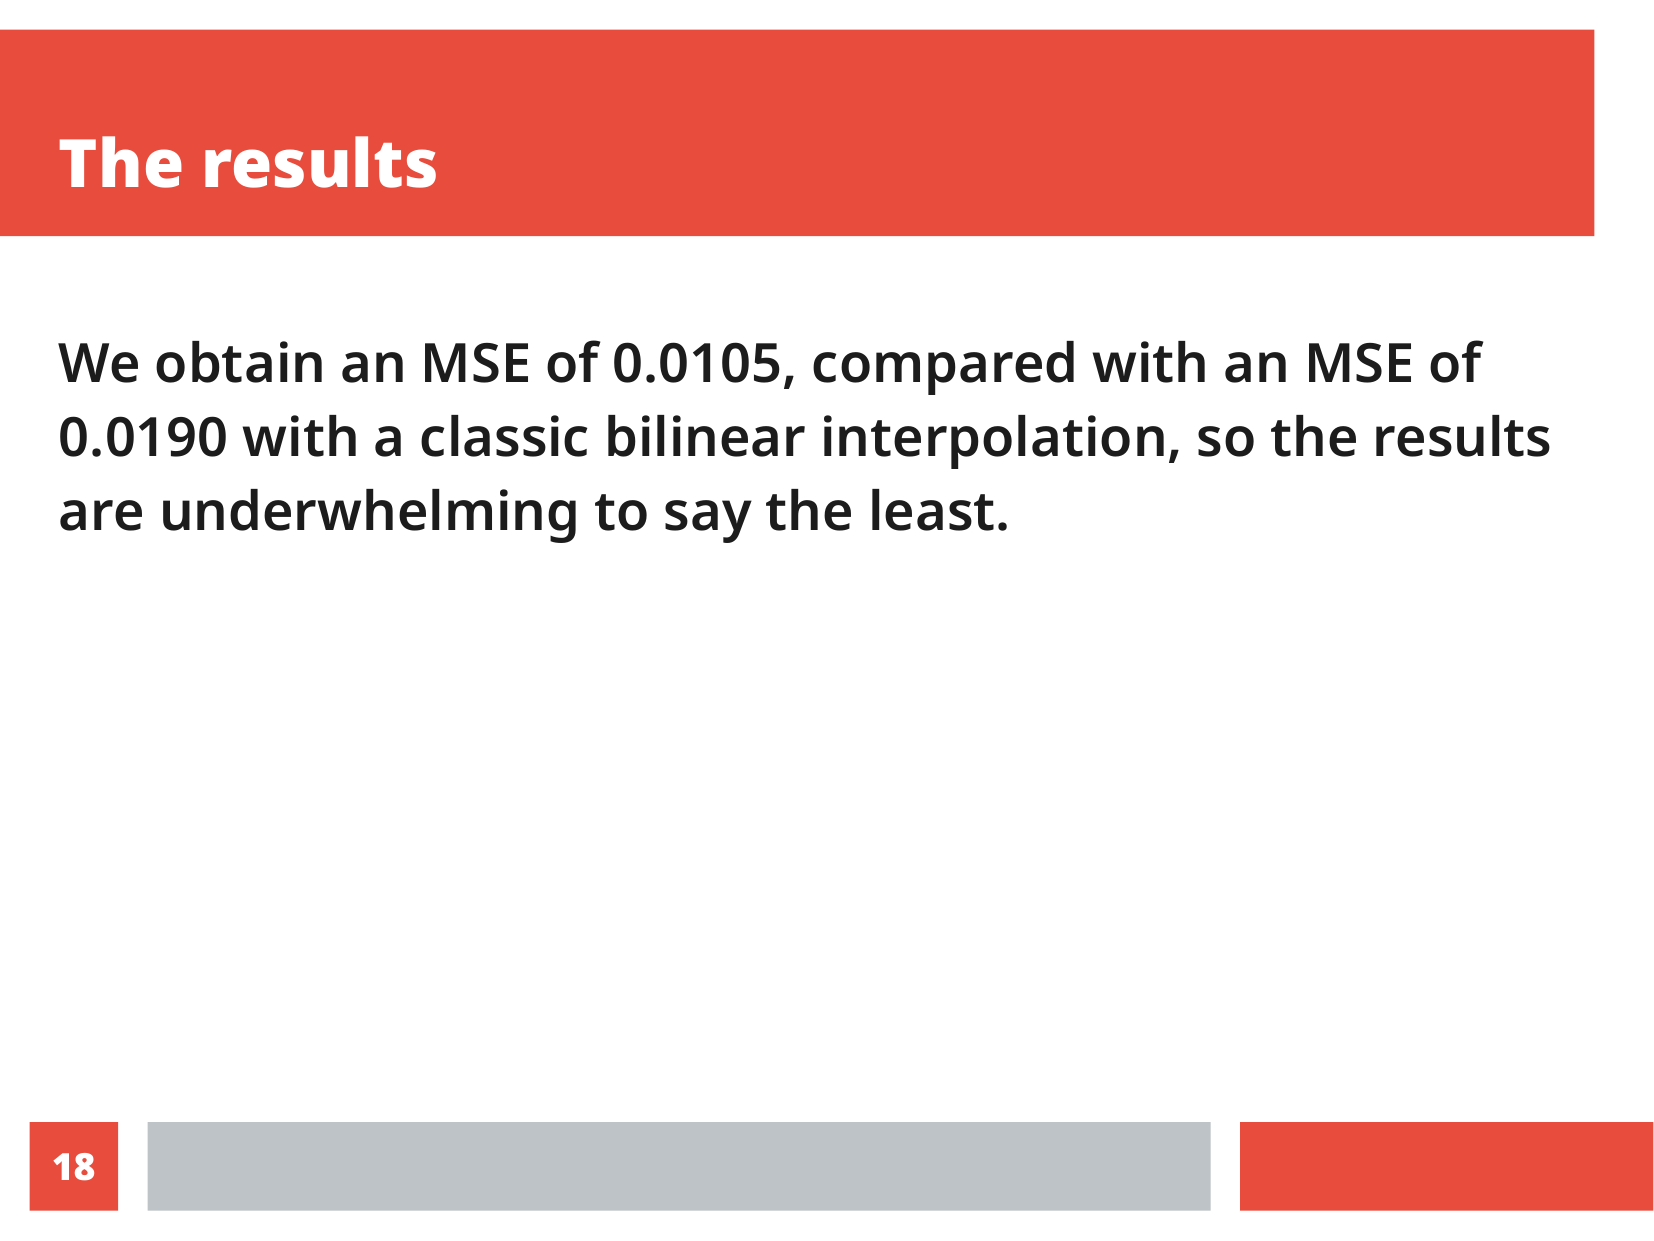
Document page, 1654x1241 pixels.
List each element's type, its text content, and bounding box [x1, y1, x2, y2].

list We obtain an MSE of 0.0105, compared with an MSE of 0.0190 with a classic bilinear interpolation, so the results are underwhelming to say the least. [59, 324, 1565, 1093]
title The results [59, 59, 1595, 207]
